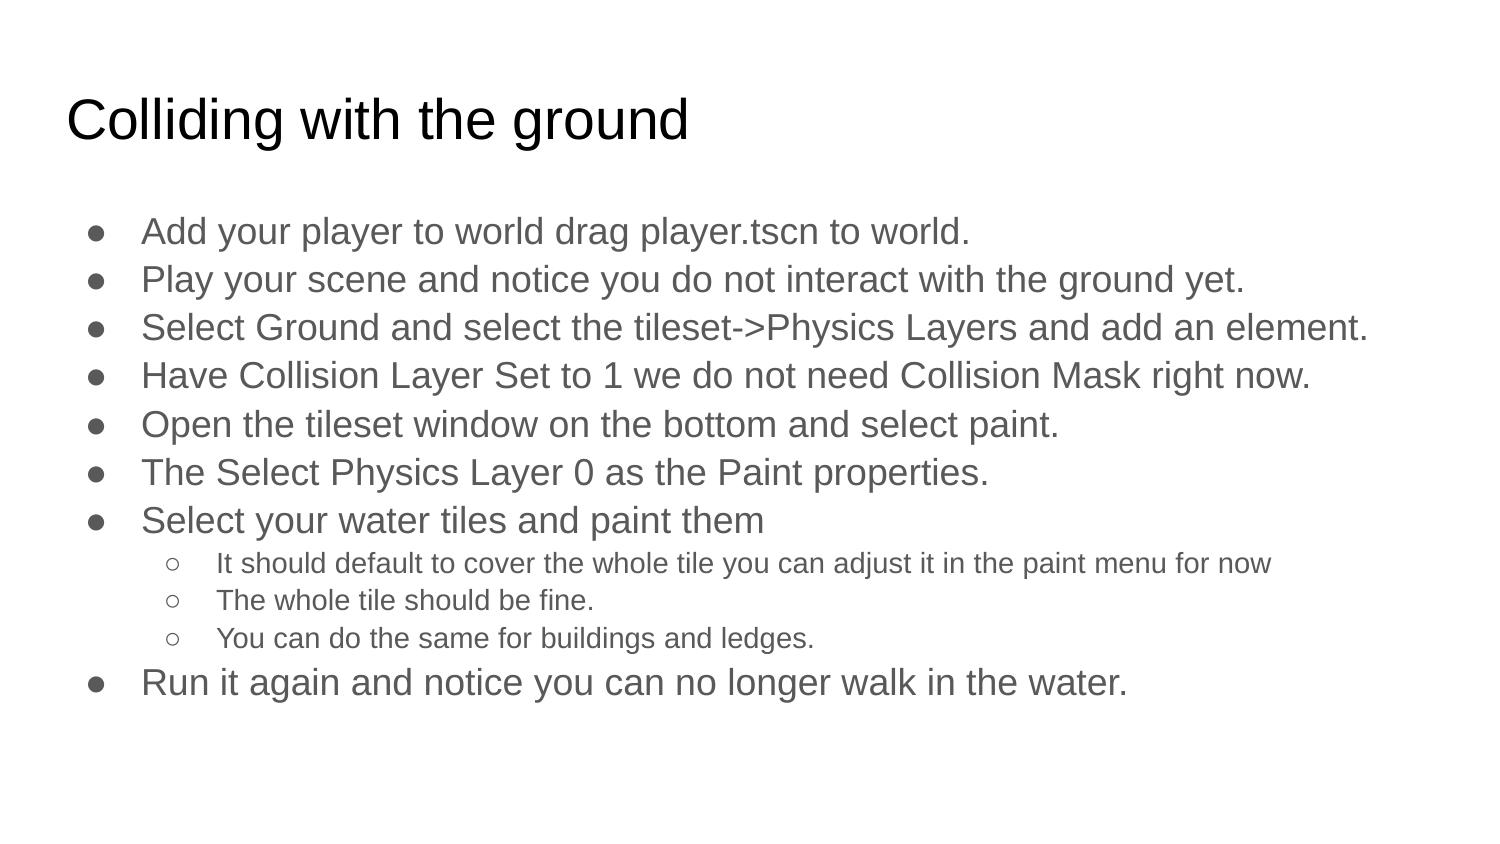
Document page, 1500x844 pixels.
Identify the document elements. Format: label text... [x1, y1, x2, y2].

list Add your player to world drag player.tscn to world. Play your scene and notice you do not interact with the ground yet. Select Ground and select the tileset->Physics Layers and add an element. Have Collision Layer Set to 1 we do not need Collision Mask right now. Open the tileset window on the bottom and select paint. The Select Physics Layer 0 as the Paint properties. Select your water tiles and paint them It should default to cover the whole tile you can adjust it in the paint menu for now The whole tile should be fine. You can do the same for buildings and ledges. Run it again and notice you can no longer walk in the water. [51, 189, 1449, 750]
title Colliding with the ground [51, 72, 1449, 167]
